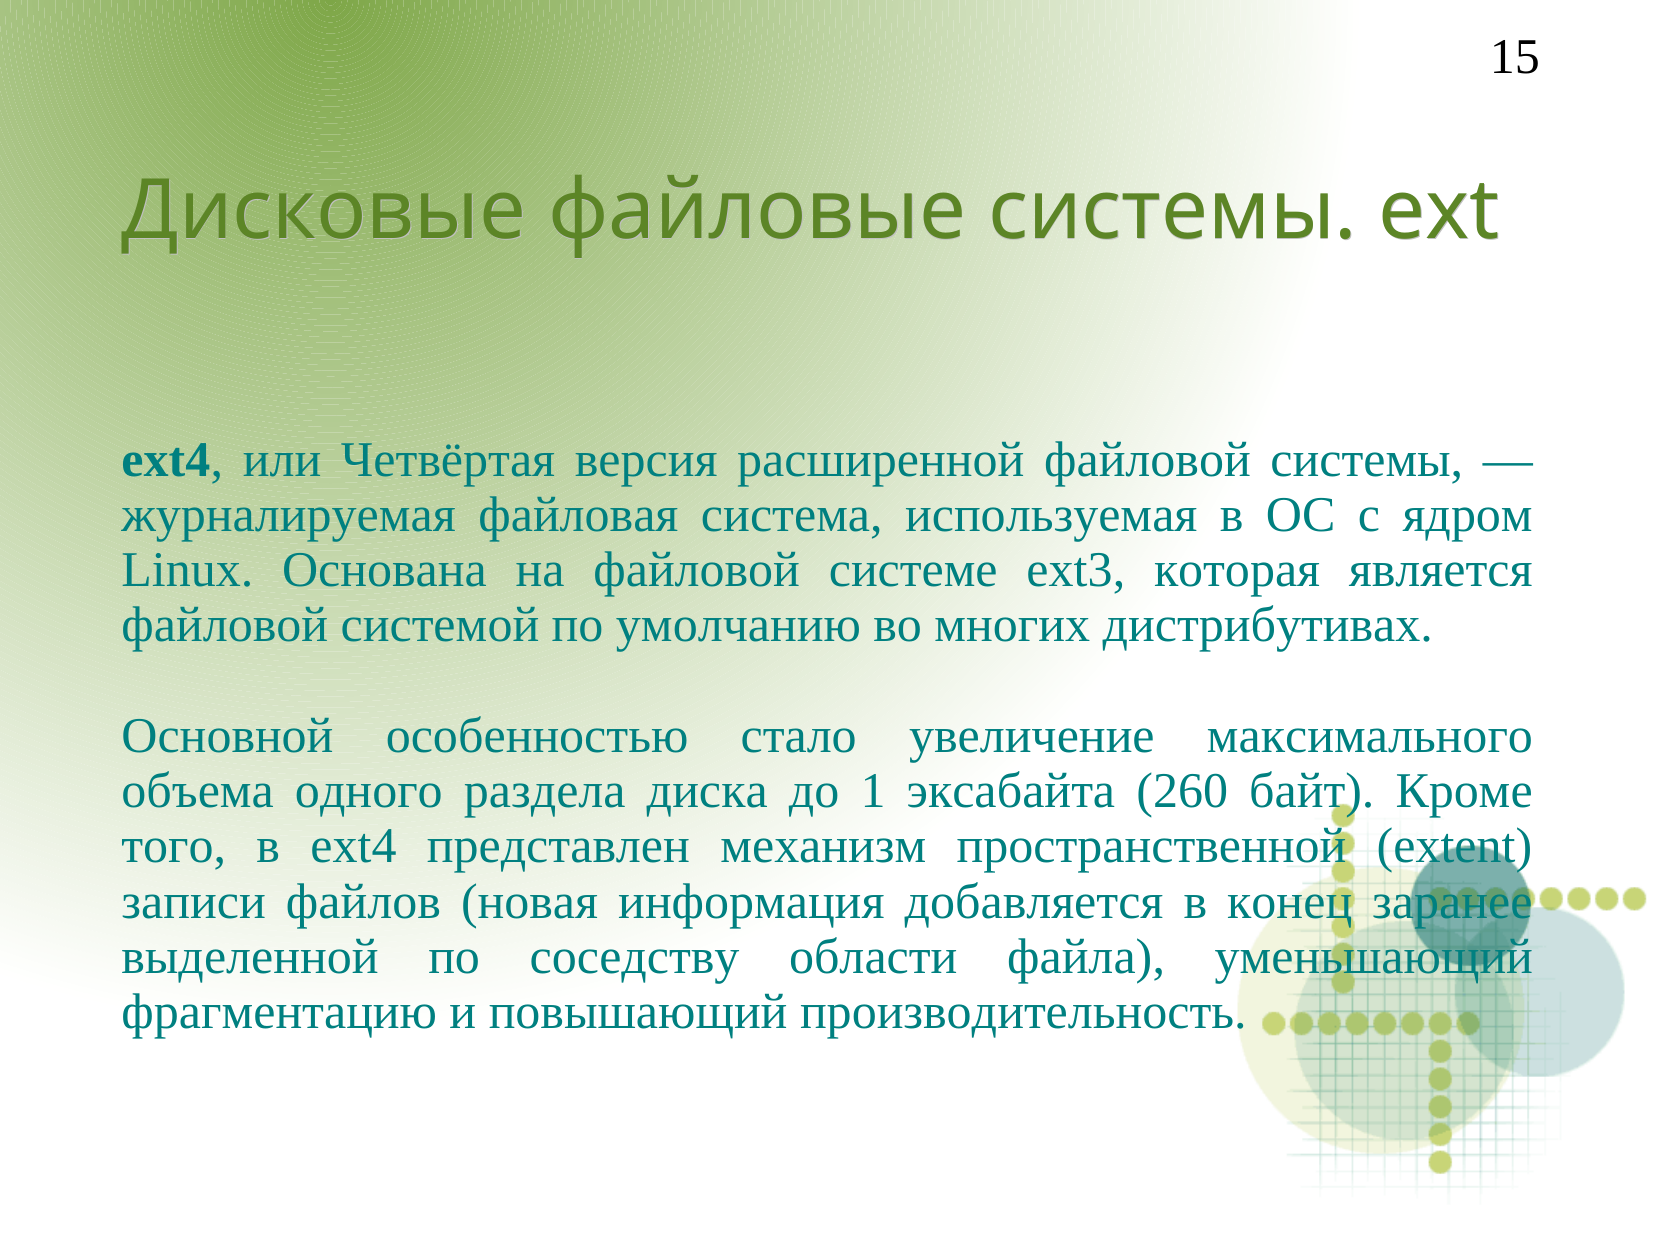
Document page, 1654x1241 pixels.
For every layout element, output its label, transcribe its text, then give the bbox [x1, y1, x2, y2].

text_box <номер> [1500, 29, 1654, 89]
picture [1224, 792, 1654, 1211]
subtitle ext4, или Четвёртая версия расширенной файловой системы, — журналируемая файловая система, используемая в ОС с ядром Linux. Основана на файловой системе ext3, которая является файловой системой по умолчанию во многих дистрибутивах. Основной особенностью стало увеличение максимального объема одного раздела диска до 1 эксабайта (260 байт). Кроме того, в ext4 представлен механизм пространственной (extent) записи файлов (новая информация добавляется в конец заранее выделенной по соседству области файла), уменьшающий фрагментацию и повышающий производительность. [121, 344, 1534, 1127]
title Дисковые файловые системы. ext [121, 102, 1534, 311]
